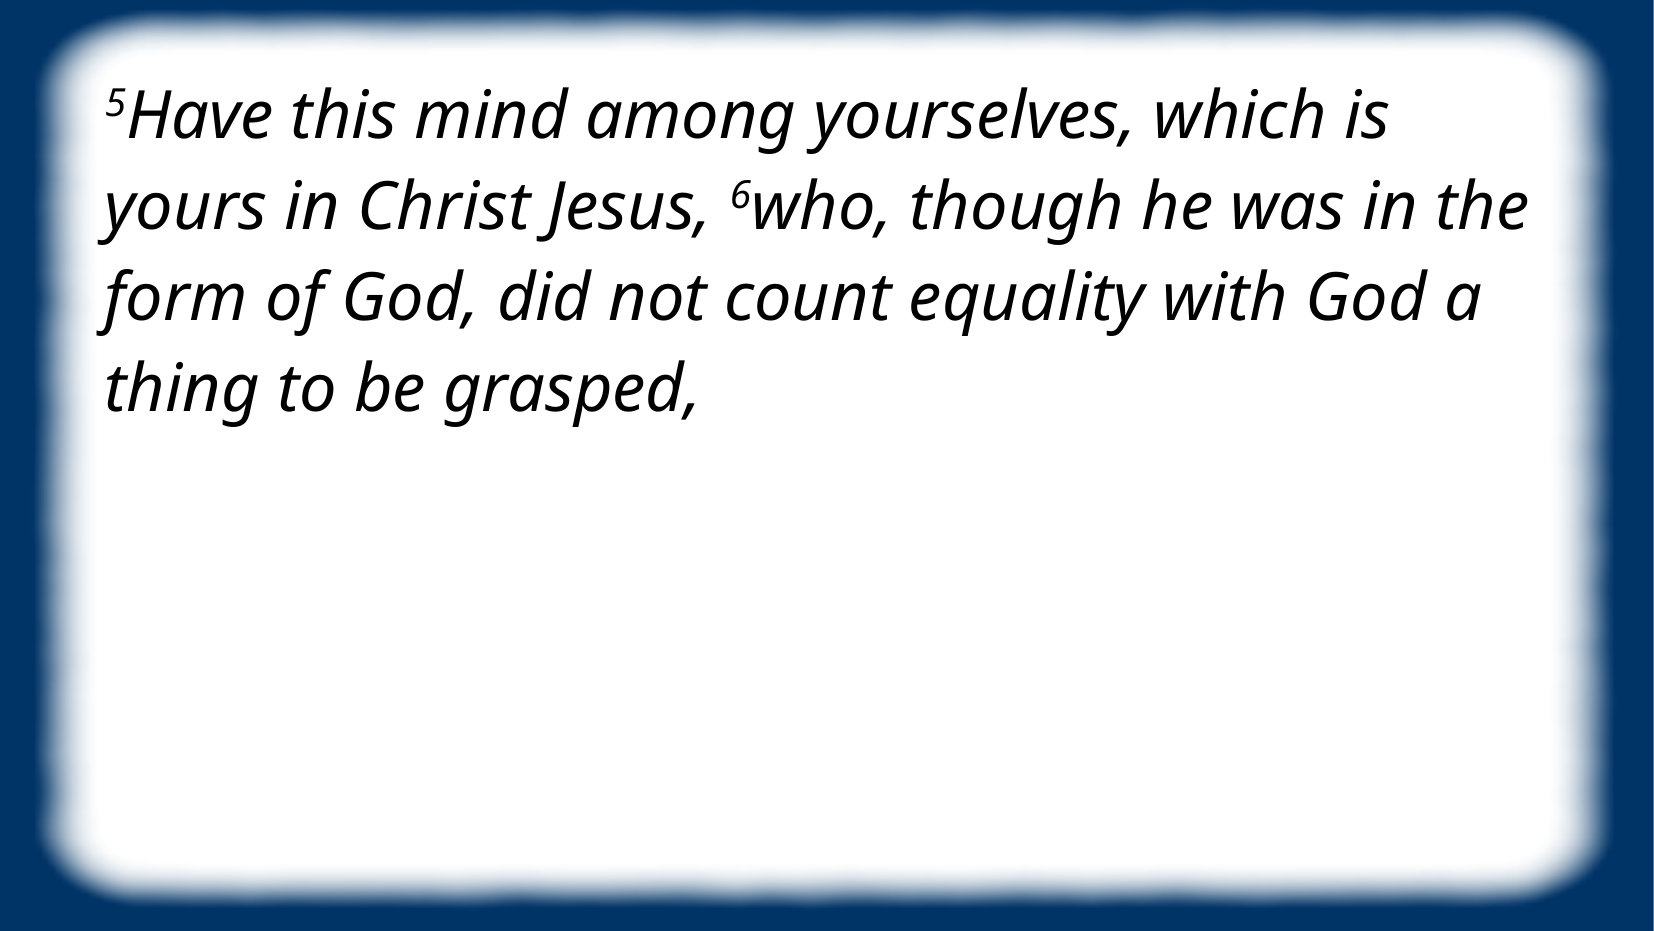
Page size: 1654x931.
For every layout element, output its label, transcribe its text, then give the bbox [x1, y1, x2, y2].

picture [0, 0, 1654, 931]
text_box 5Have this mind among yourselves, which is yours in Christ Jesus, 6who, though he was in the form of God, did not count equality with God a thing to be grasped, [90, 60, 1561, 430]
